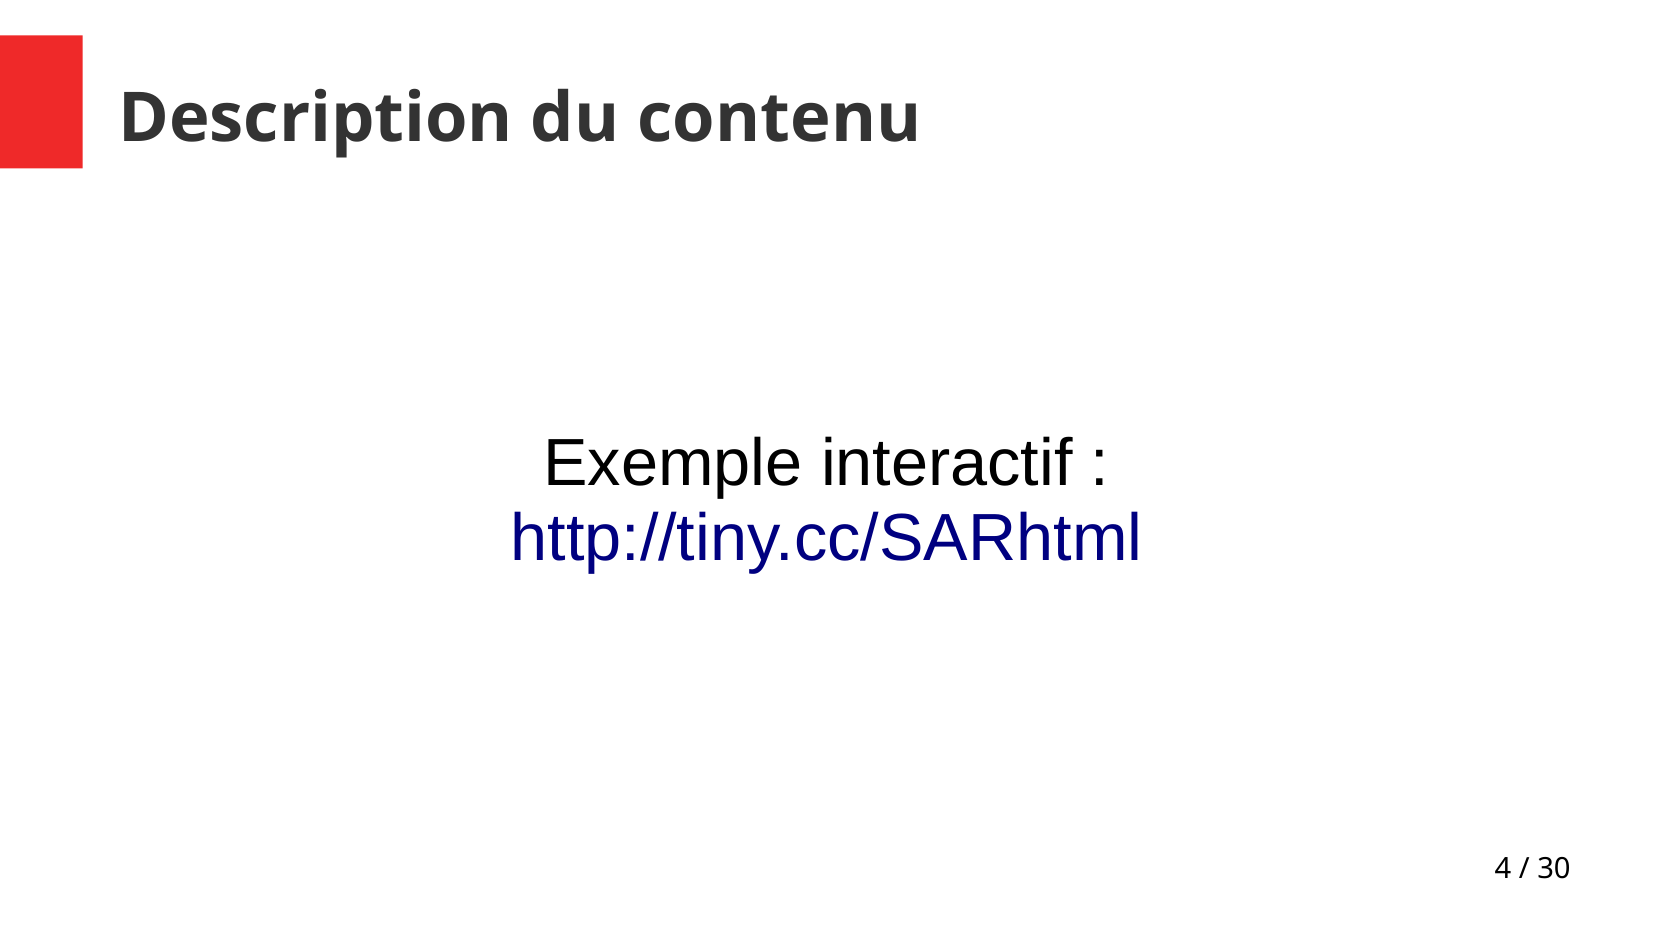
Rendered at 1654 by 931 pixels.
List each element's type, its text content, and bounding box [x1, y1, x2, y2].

title Description du contenu [118, 37, 1571, 193]
subtitle Exemple interactif : http://tiny.cc/SARhtml [118, 230, 1536, 770]
